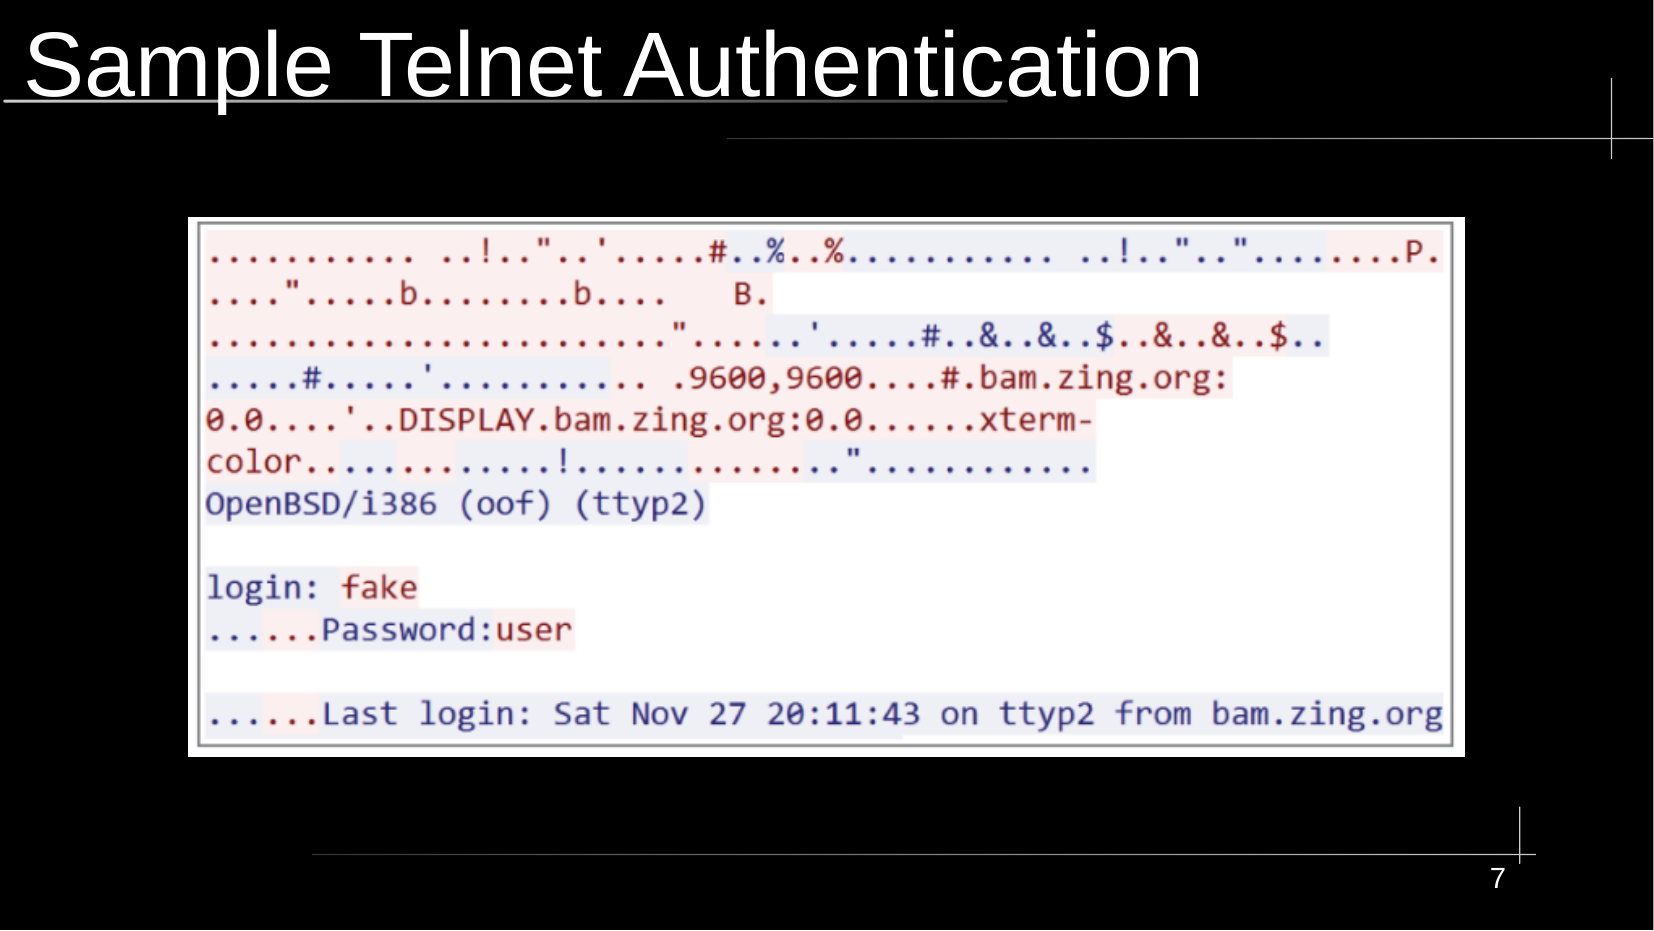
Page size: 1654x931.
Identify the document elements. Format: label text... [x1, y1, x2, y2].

picture [188, 217, 1465, 758]
title Sample Telnet Authentication [23, 11, 1589, 119]
